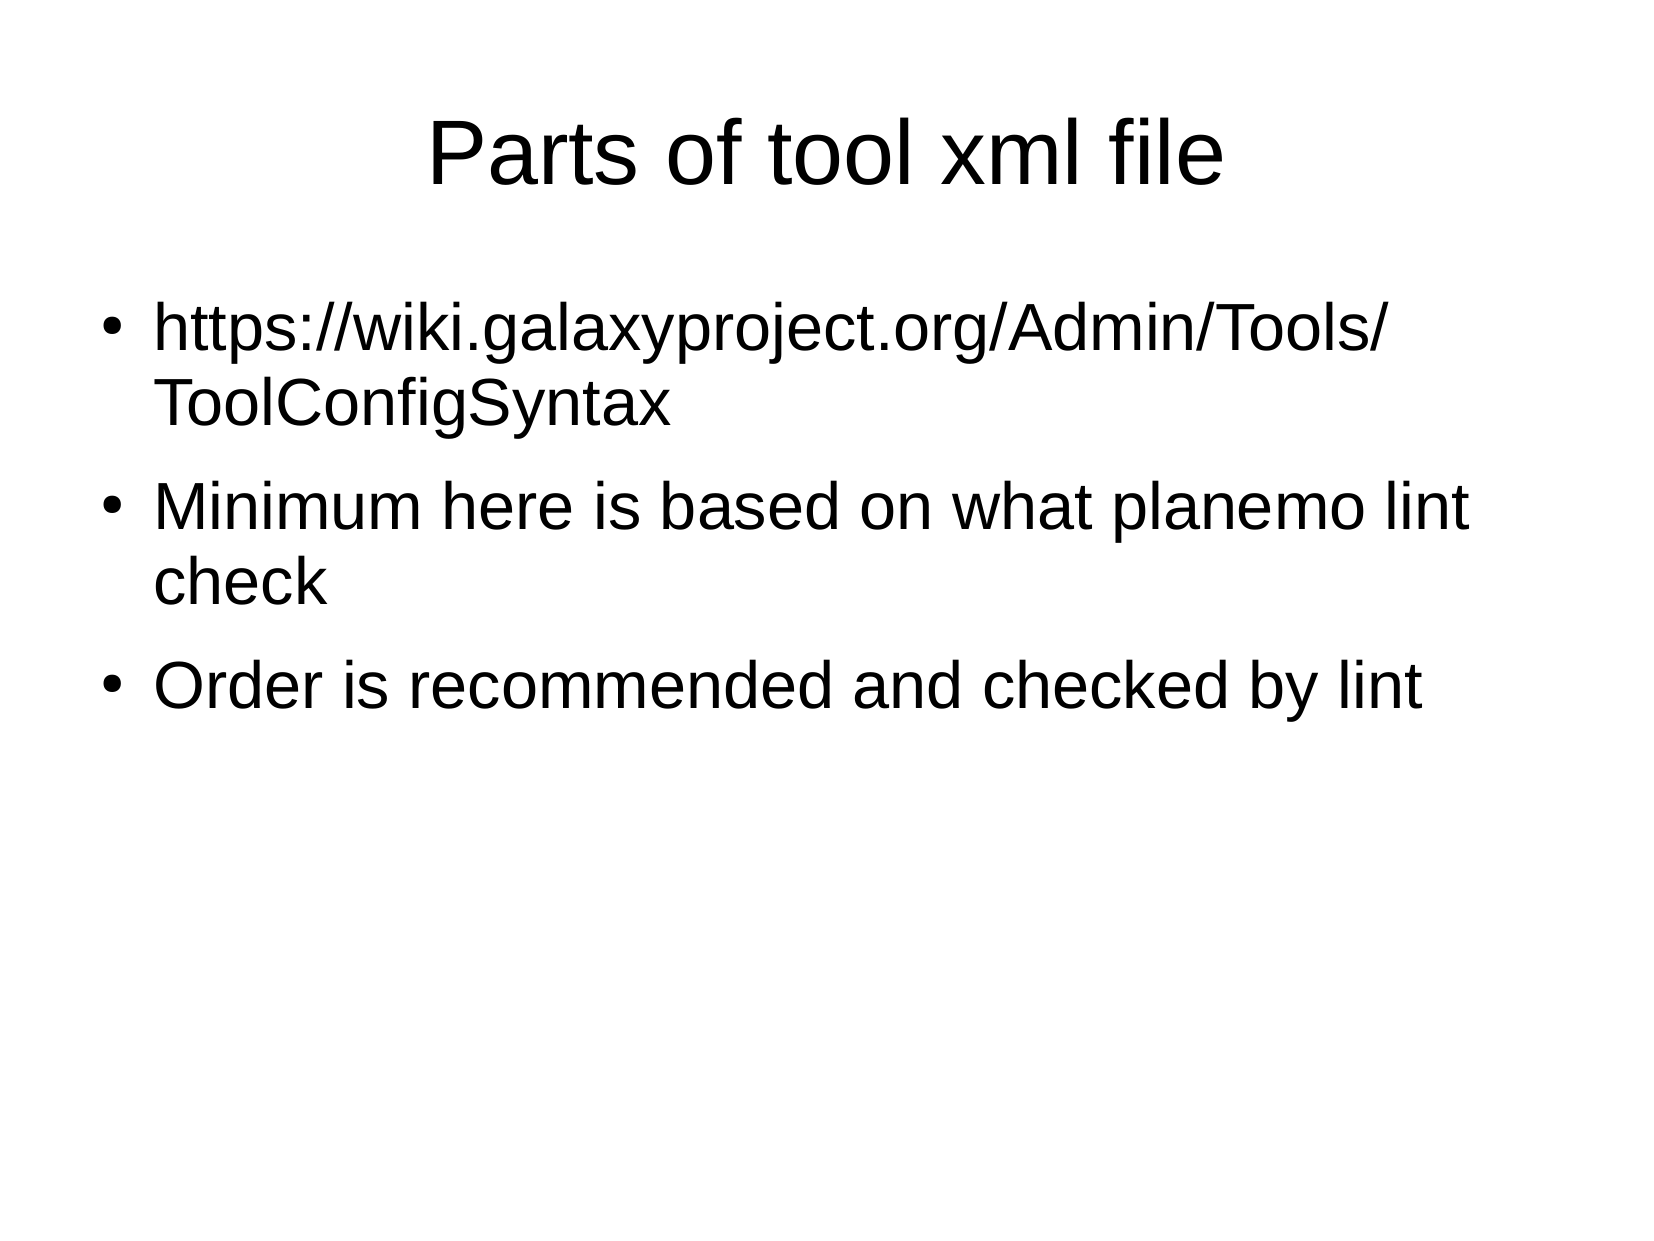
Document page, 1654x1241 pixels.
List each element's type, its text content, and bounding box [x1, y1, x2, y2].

title Parts of tool xml file [82, 49, 1571, 257]
list https://wiki.galaxyproject.org/Admin/Tools/ToolConfigSyntax Minimum here is based on what planemo lint check Order is recommended and checked by lint [82, 290, 1571, 1010]
